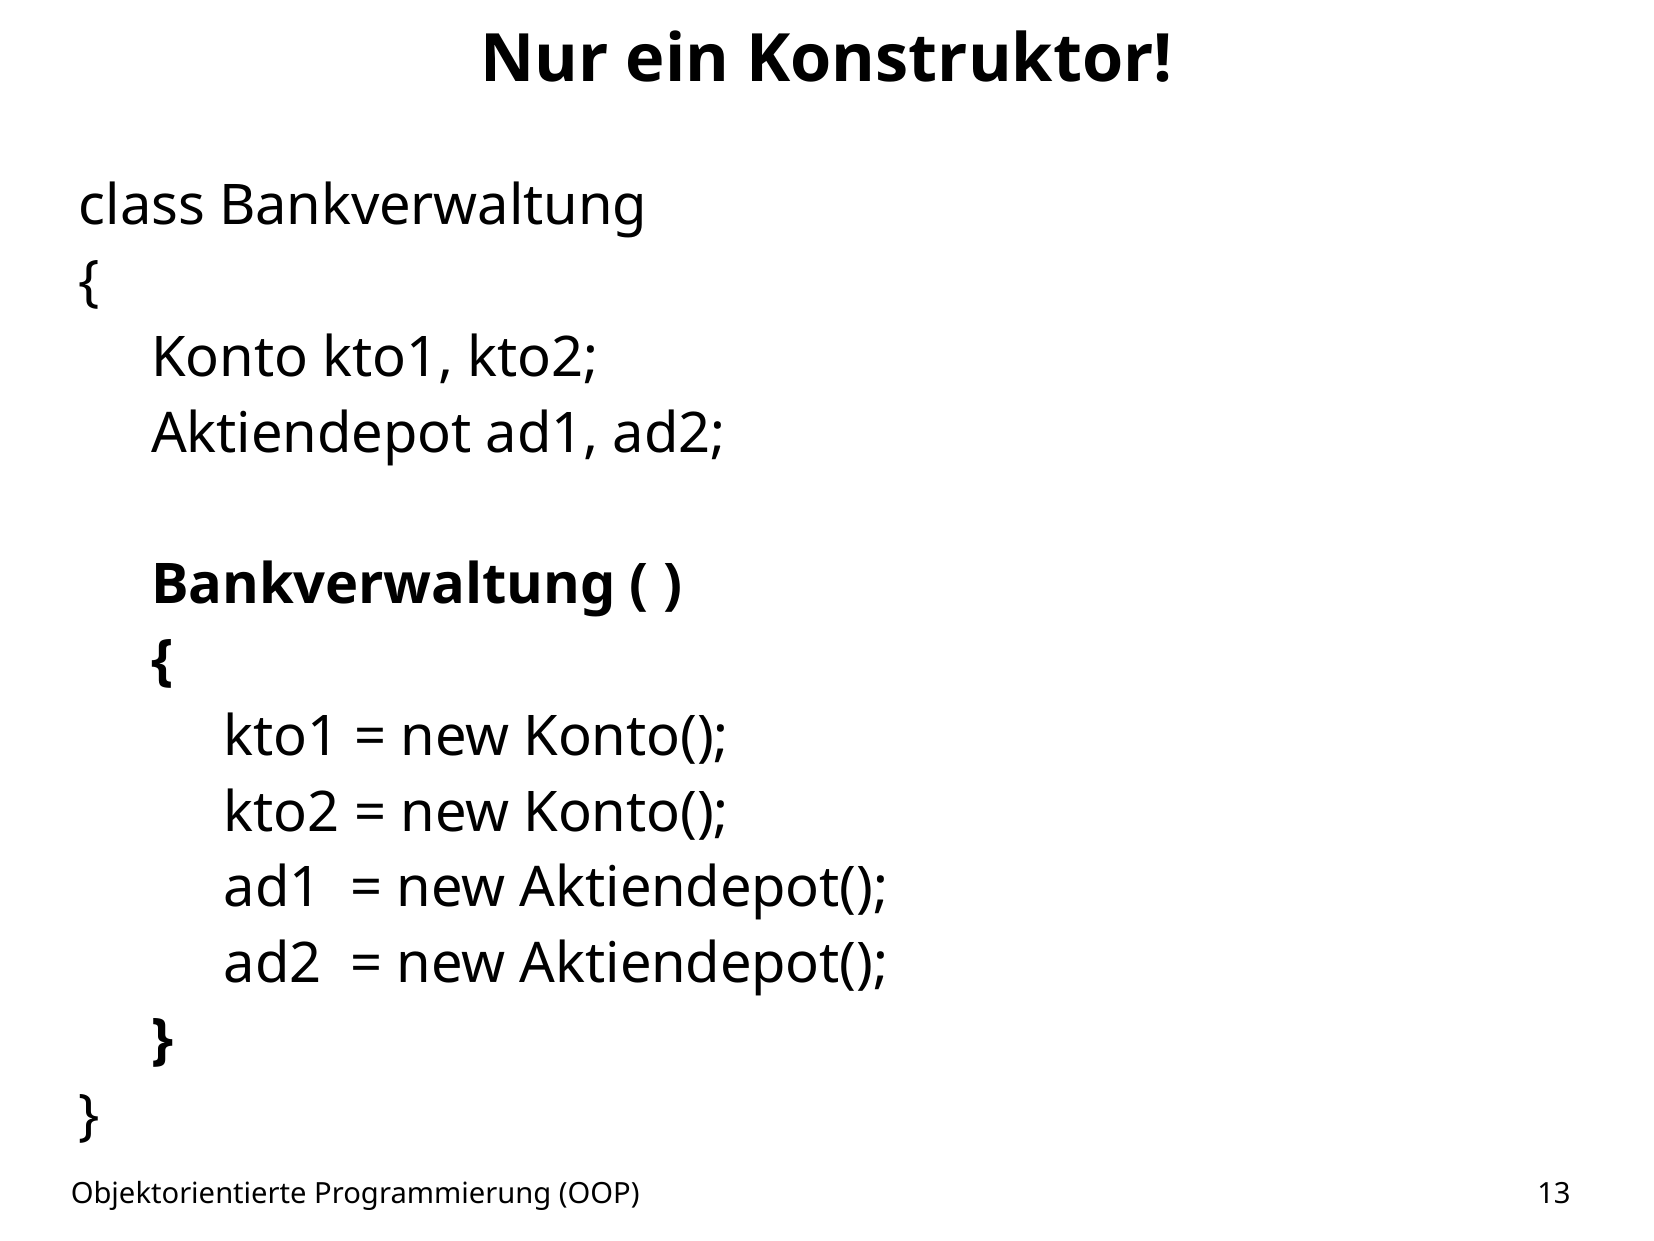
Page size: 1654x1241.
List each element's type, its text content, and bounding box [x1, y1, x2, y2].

title Nur ein Konstruktor! [0, 5, 1654, 107]
list class Bankverwaltung { Konto kto1, kto2; Aktiendepot ad1, ad2; Bankverwaltung ( ) { kto1 = new Konto(); kto2 = new Konto(); ad1 = new Aktiendepot(); ad2 = new Aktiendepot(); } } [35, 165, 1619, 1158]
